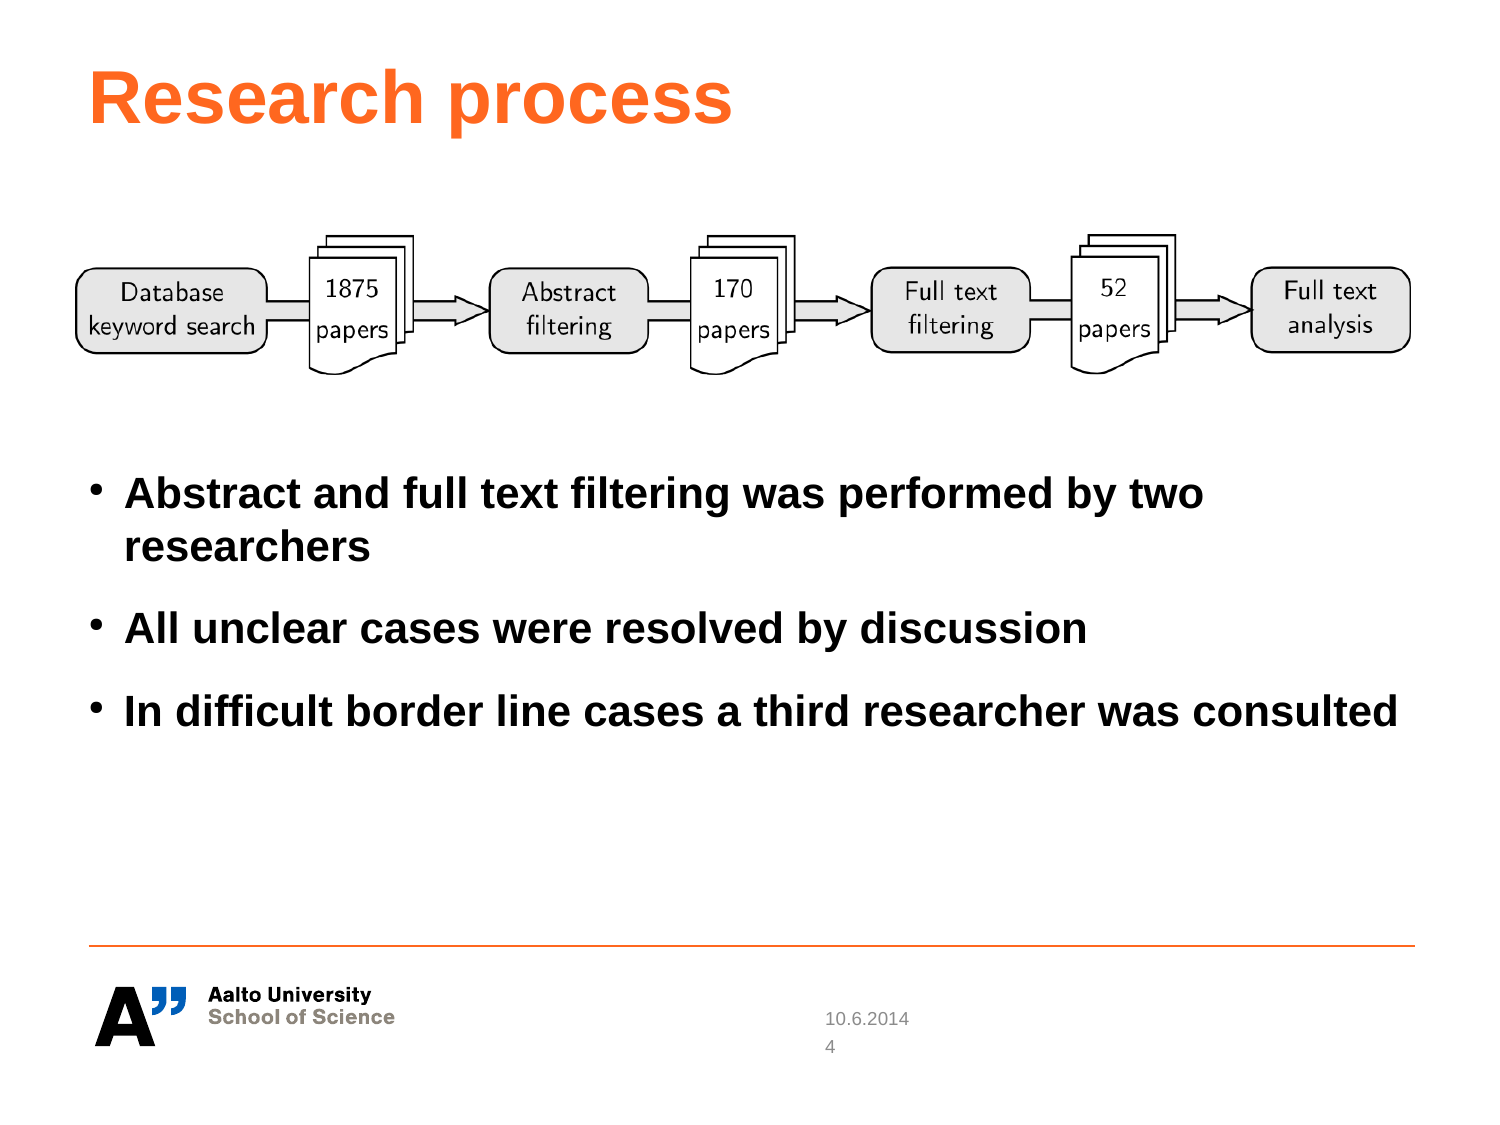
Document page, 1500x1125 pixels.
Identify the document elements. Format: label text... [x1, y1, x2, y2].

text_box 10.6.2014 [810, 1002, 1405, 1033]
text_box <number> [810, 1033, 1405, 1060]
text_box Abstract and full text filtering was performed by two researchers All unclear cases were resolved by discussion In difficult border line cases a third researcher was consulted [88, 464, 1415, 905]
picture [75, 234, 1411, 376]
text_box Research process [88, 62, 1415, 259]
